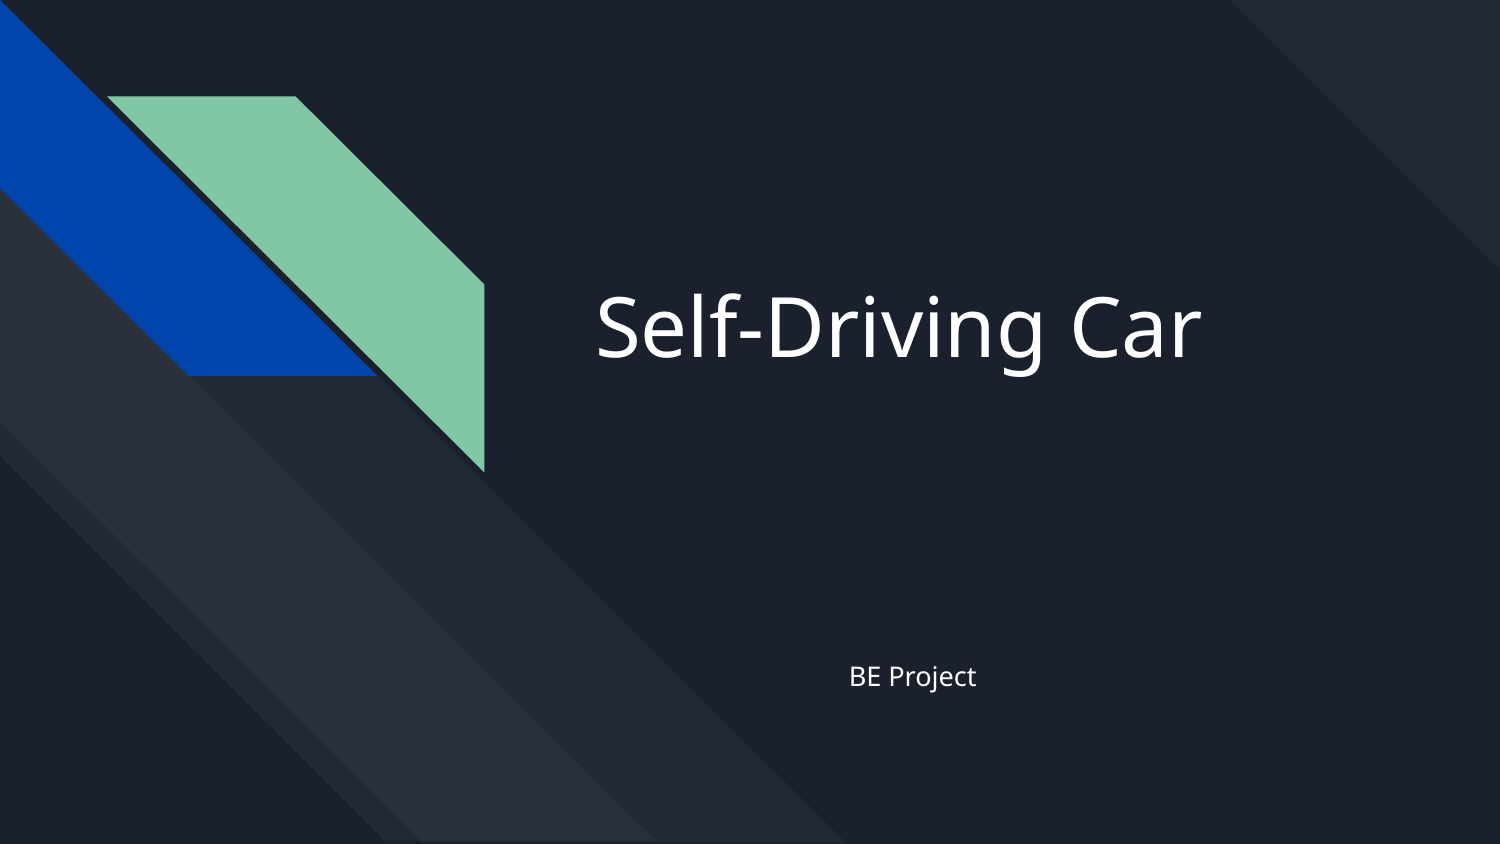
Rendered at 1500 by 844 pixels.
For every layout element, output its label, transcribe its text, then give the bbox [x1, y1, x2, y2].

subtitle BE Project [833, 643, 1404, 727]
title Self-Driving Car [580, 258, 1404, 518]
